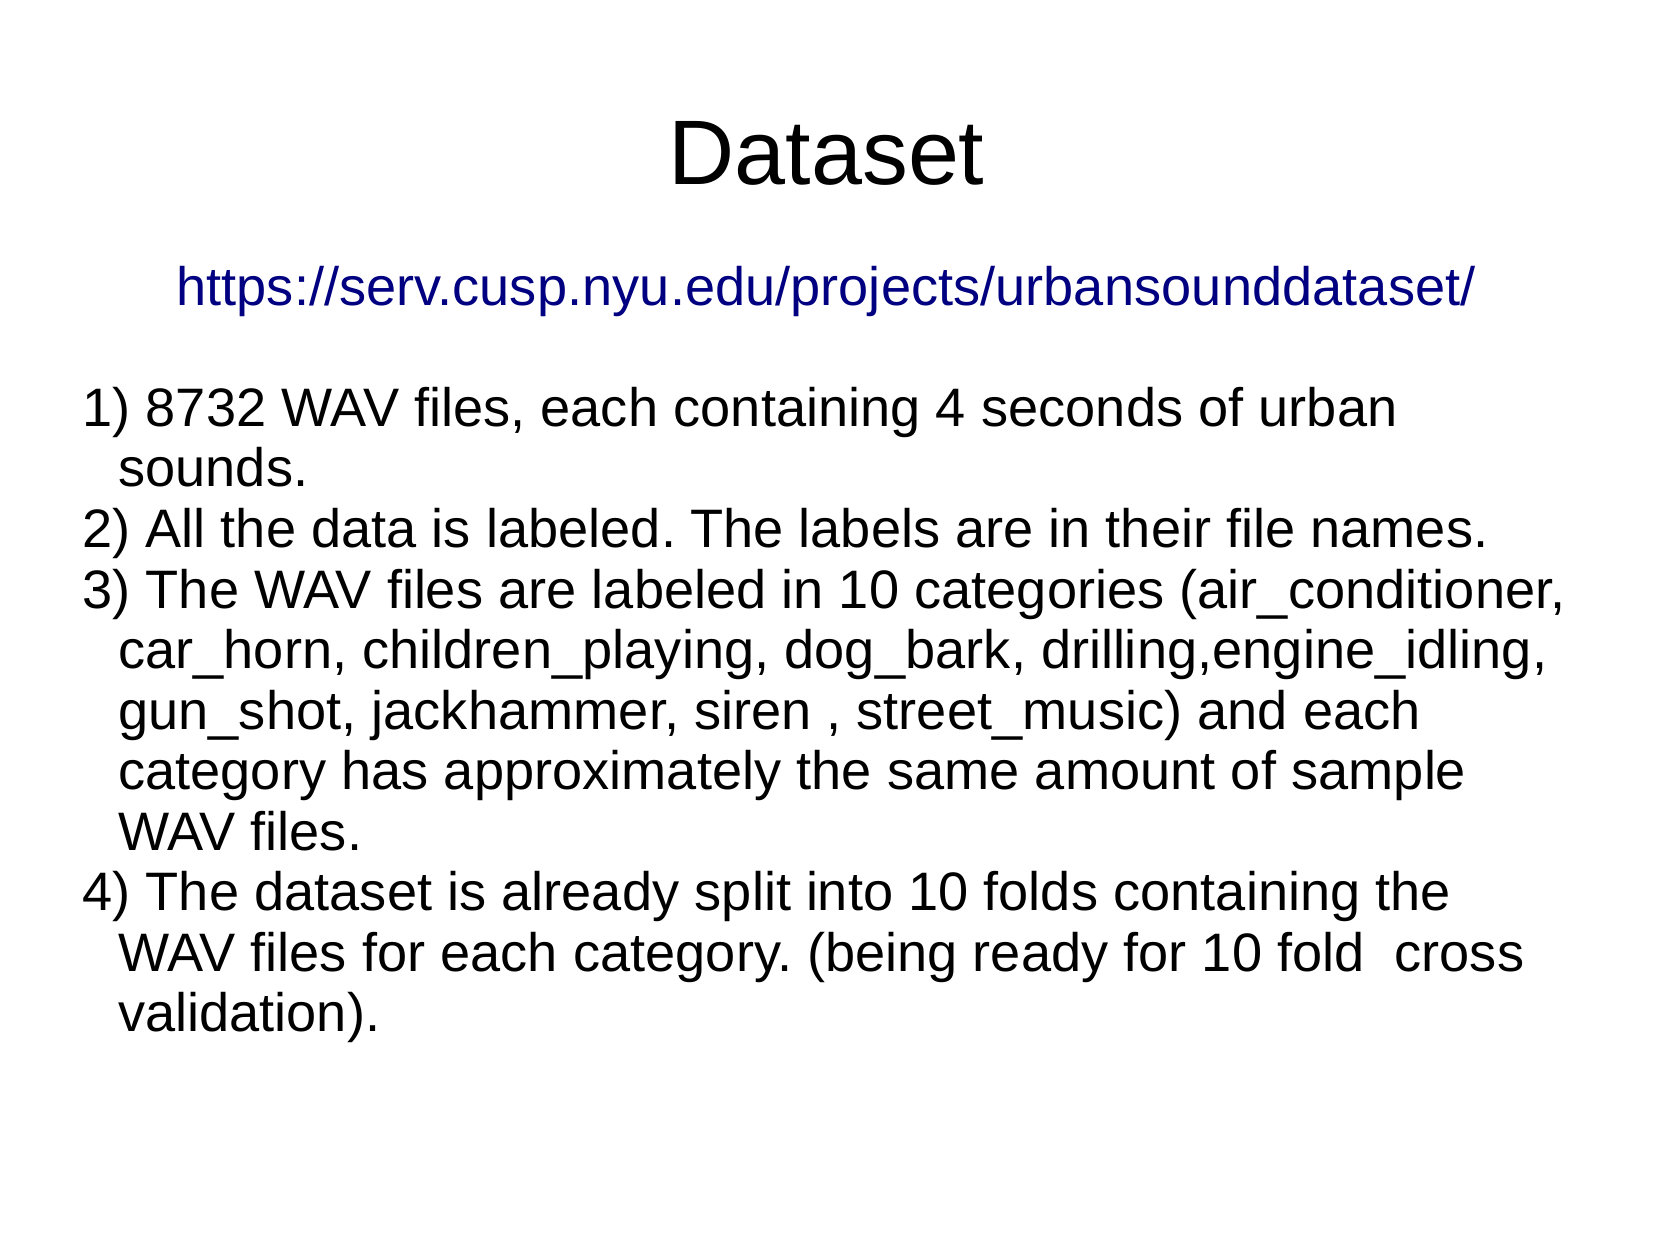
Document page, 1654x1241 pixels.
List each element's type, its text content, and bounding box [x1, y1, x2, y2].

subtitle https://serv.cusp.nyu.edu/projects/urbansounddataset/ 8732 WAV files, each containing 4 seconds of urban sounds. All the data is labeled. The labels are in their file names. The WAV files are labeled in 10 categories (air_conditioner, car_horn, children_playing, dog_bark, drilling,engine_idling, gun_shot, jackhammer, siren , street_music) and each category has approximately the same amount of sample WAV files. The dataset is already split into 10 folds containing the WAV files for each category. (being ready for 10 fold cross validation). [82, 254, 1571, 1045]
title Dataset [82, 49, 1571, 254]
